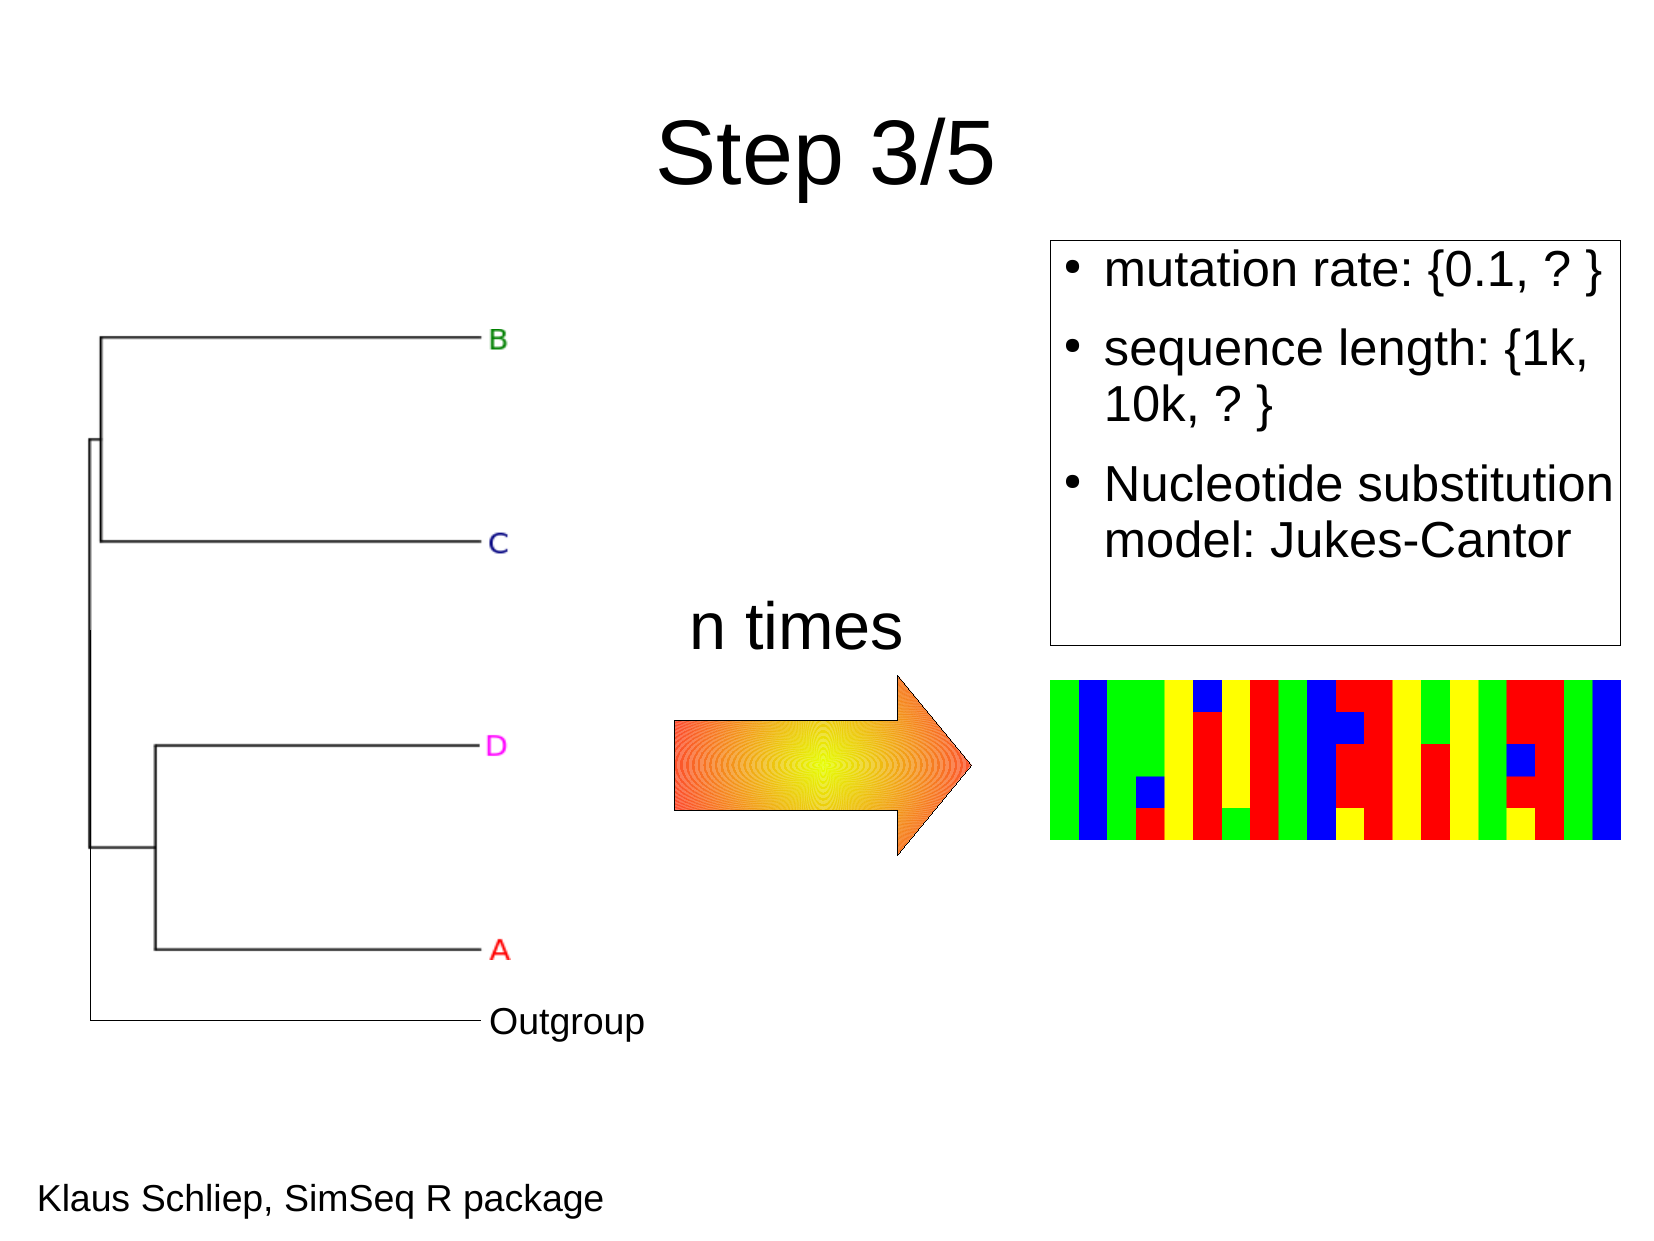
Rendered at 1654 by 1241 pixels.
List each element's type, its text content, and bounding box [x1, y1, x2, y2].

text_box n times [674, 581, 975, 672]
text_box [674, 675, 972, 856]
list mutation rate: {0.1, ? } sequence length: {1k, 10k, ? } Nucleotide substitution model: Jukes-Cantor [1050, 240, 1621, 646]
picture [1050, 680, 1621, 841]
text_box Klaus Schliep, SimSeq R package [22, 1170, 631, 1227]
title Step 3/5 [82, 49, 1571, 257]
text_box Outgroup [474, 993, 661, 1051]
picture [87, 329, 511, 961]
